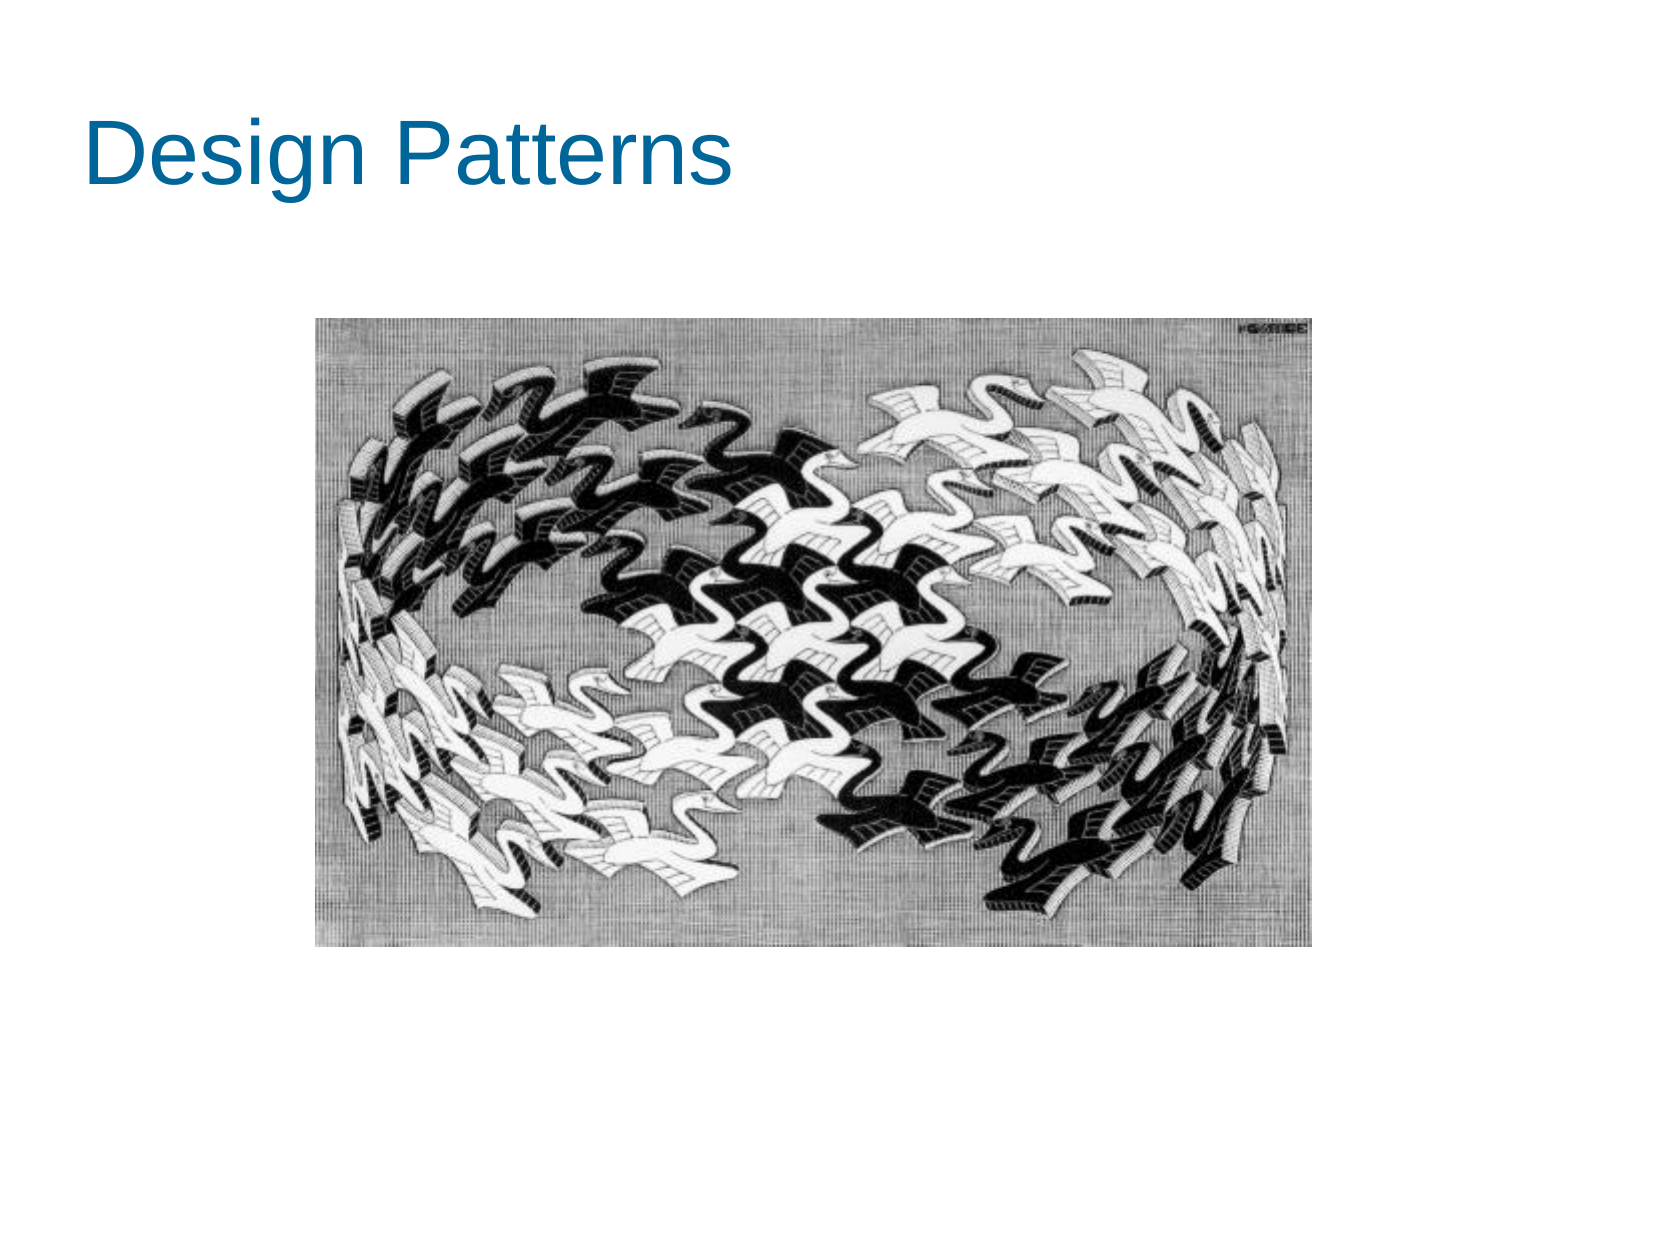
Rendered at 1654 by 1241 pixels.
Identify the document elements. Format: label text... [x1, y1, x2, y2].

picture [315, 318, 1312, 947]
title Design Patterns [82, 49, 1571, 257]
